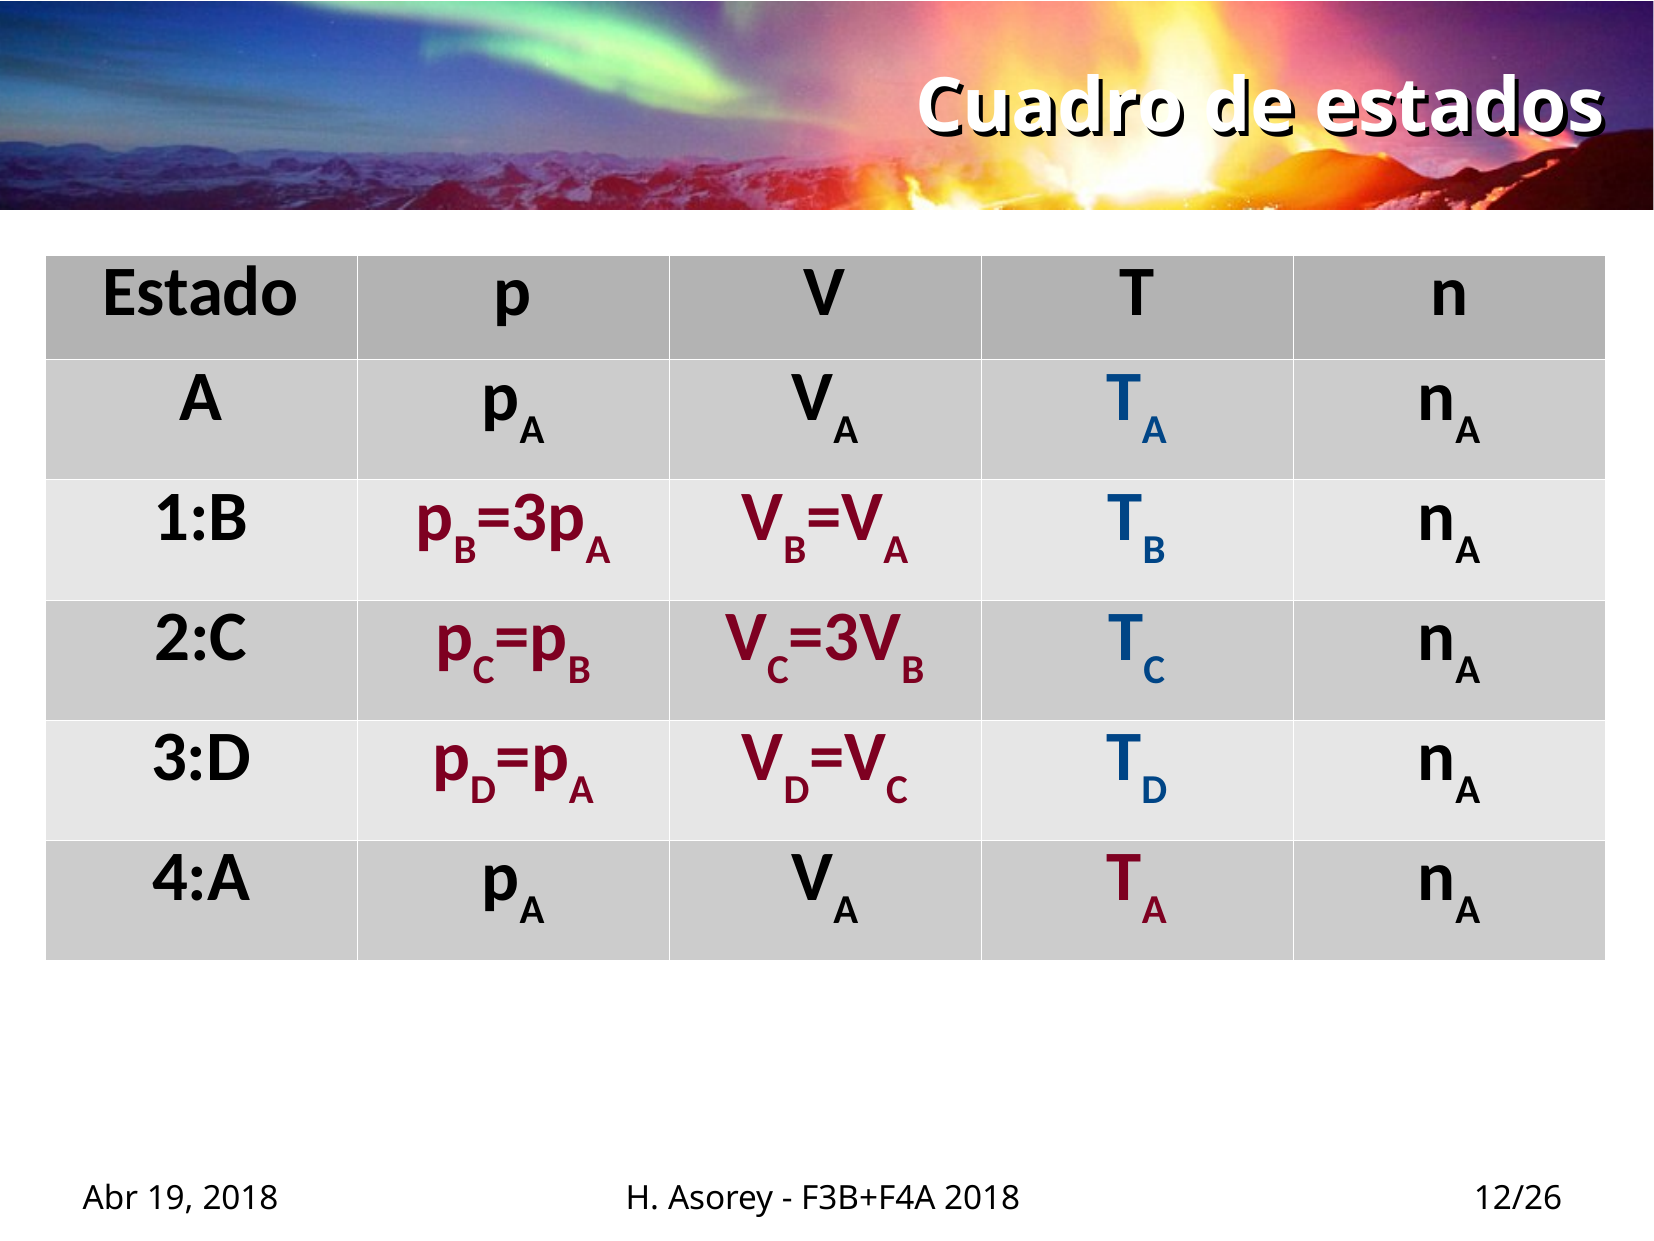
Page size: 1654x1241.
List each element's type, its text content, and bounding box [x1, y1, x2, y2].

table_cell nA [1294, 601, 1605, 720]
table_cell pB=3pA [358, 480, 669, 600]
table_cell TA [982, 841, 1293, 960]
table_cell A [46, 360, 357, 479]
table_cell VD=VC [670, 721, 981, 840]
table_cell 1:B [46, 480, 357, 600]
table_cell VB=VA [670, 480, 981, 600]
table_header Estado [46, 256, 357, 359]
table_header p [358, 256, 669, 359]
table_cell TC [982, 601, 1293, 720]
table_cell nA [1294, 360, 1605, 479]
table_cell TD [982, 721, 1293, 840]
table_header T [982, 256, 1293, 359]
table_cell VA [670, 841, 981, 960]
table_cell 4:A [46, 841, 357, 960]
picture [0, 1, 1654, 210]
table_cell 3:D [46, 721, 357, 840]
table_cell nA [1294, 721, 1605, 840]
table_cell pD=pA [358, 721, 669, 840]
title Cuadro de estados [45, 15, 1606, 191]
table_cell nA [1294, 841, 1605, 960]
table_cell 2:C [46, 601, 357, 720]
table_cell TA [982, 360, 1293, 479]
table_cell VA [670, 360, 981, 479]
table_cell pA [358, 841, 669, 960]
table_header n [1294, 256, 1605, 359]
table_cell pA [358, 360, 669, 479]
table_cell TB [982, 480, 1293, 600]
table_cell pC=pB [358, 601, 669, 720]
table_cell VC=3VB [670, 601, 981, 720]
table_header V [670, 256, 981, 359]
table_cell nA [1294, 480, 1605, 600]
